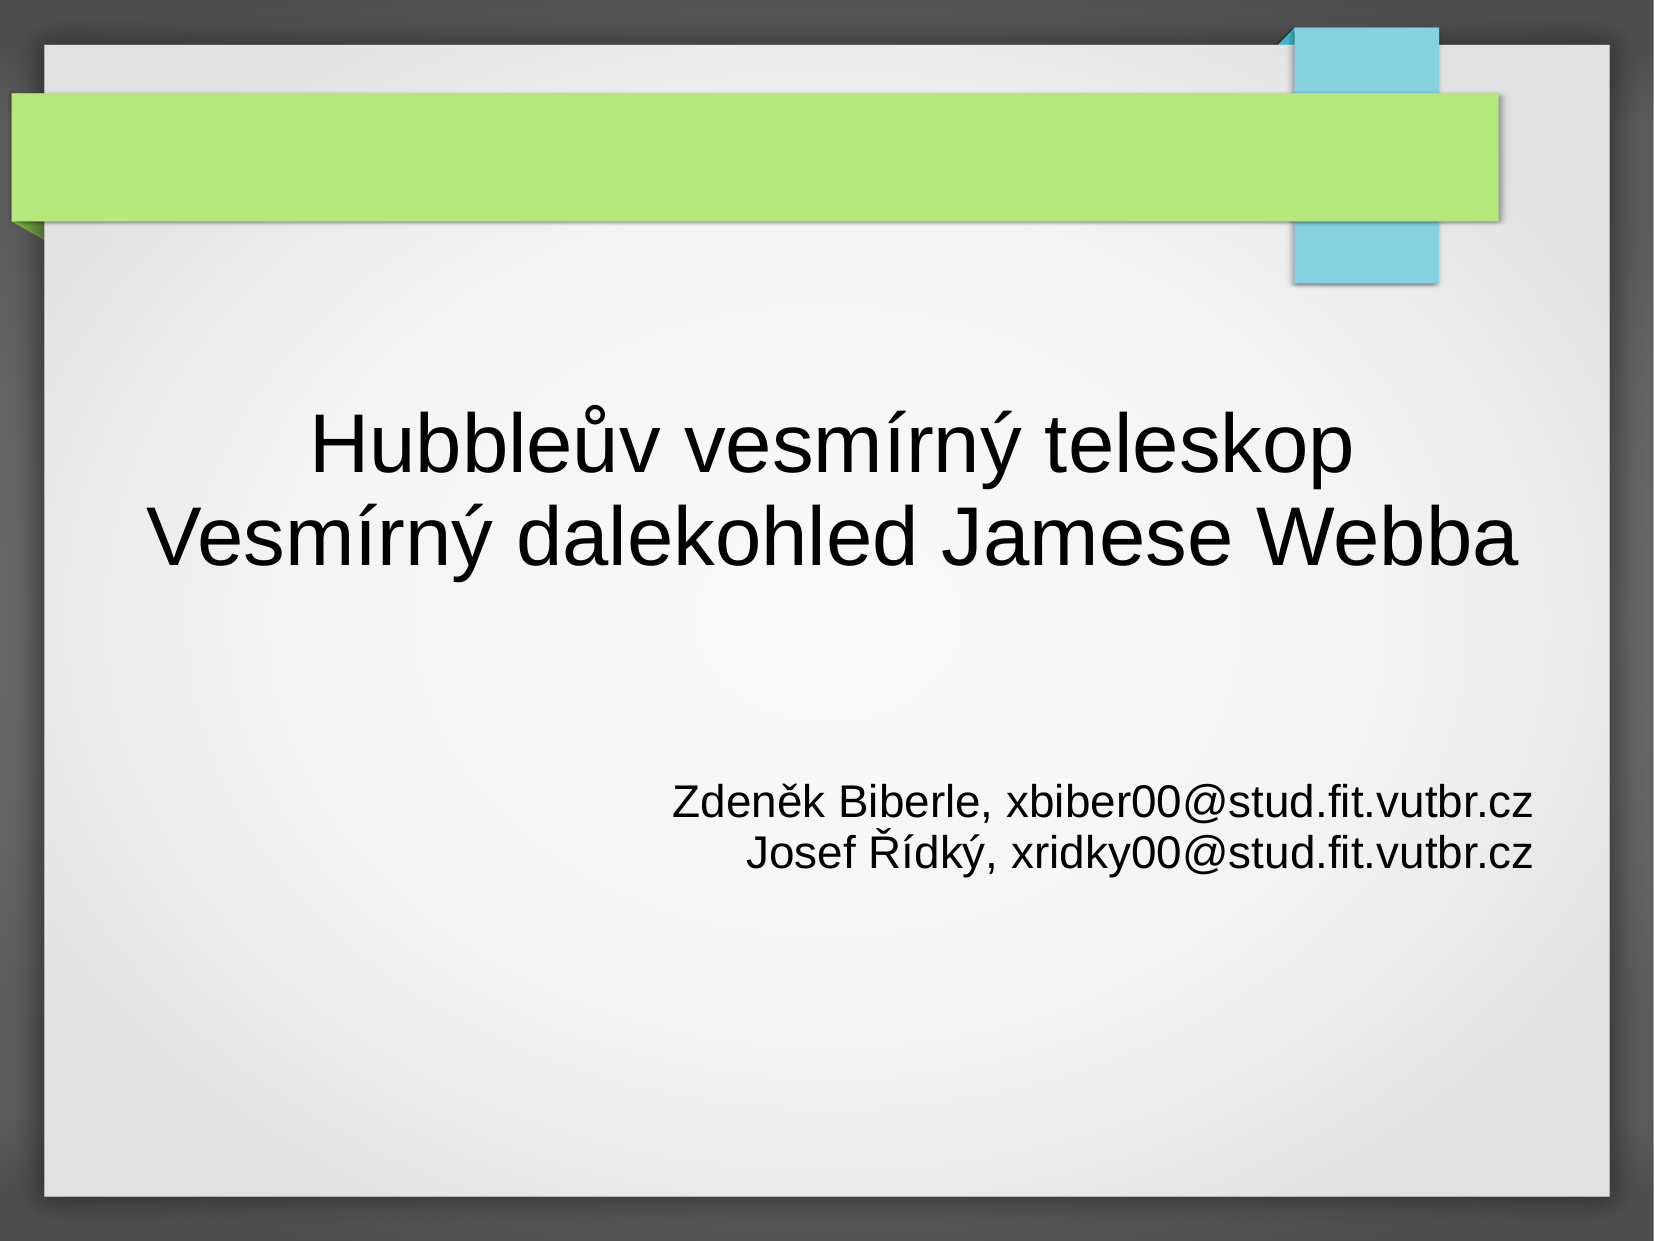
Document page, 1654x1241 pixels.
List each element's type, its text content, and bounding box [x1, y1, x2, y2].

picture [0, 0, 1654, 1241]
title Zdeněk Biberle, xbiber00@stud.fit.vutbr.cz Josef Řídký, xridky00@stud.fit.vutbr.cz [129, 744, 1536, 910]
title Hubbleův vesmírný teleskop Vesmírný dalekohled Jamese Webba [129, 307, 1536, 674]
